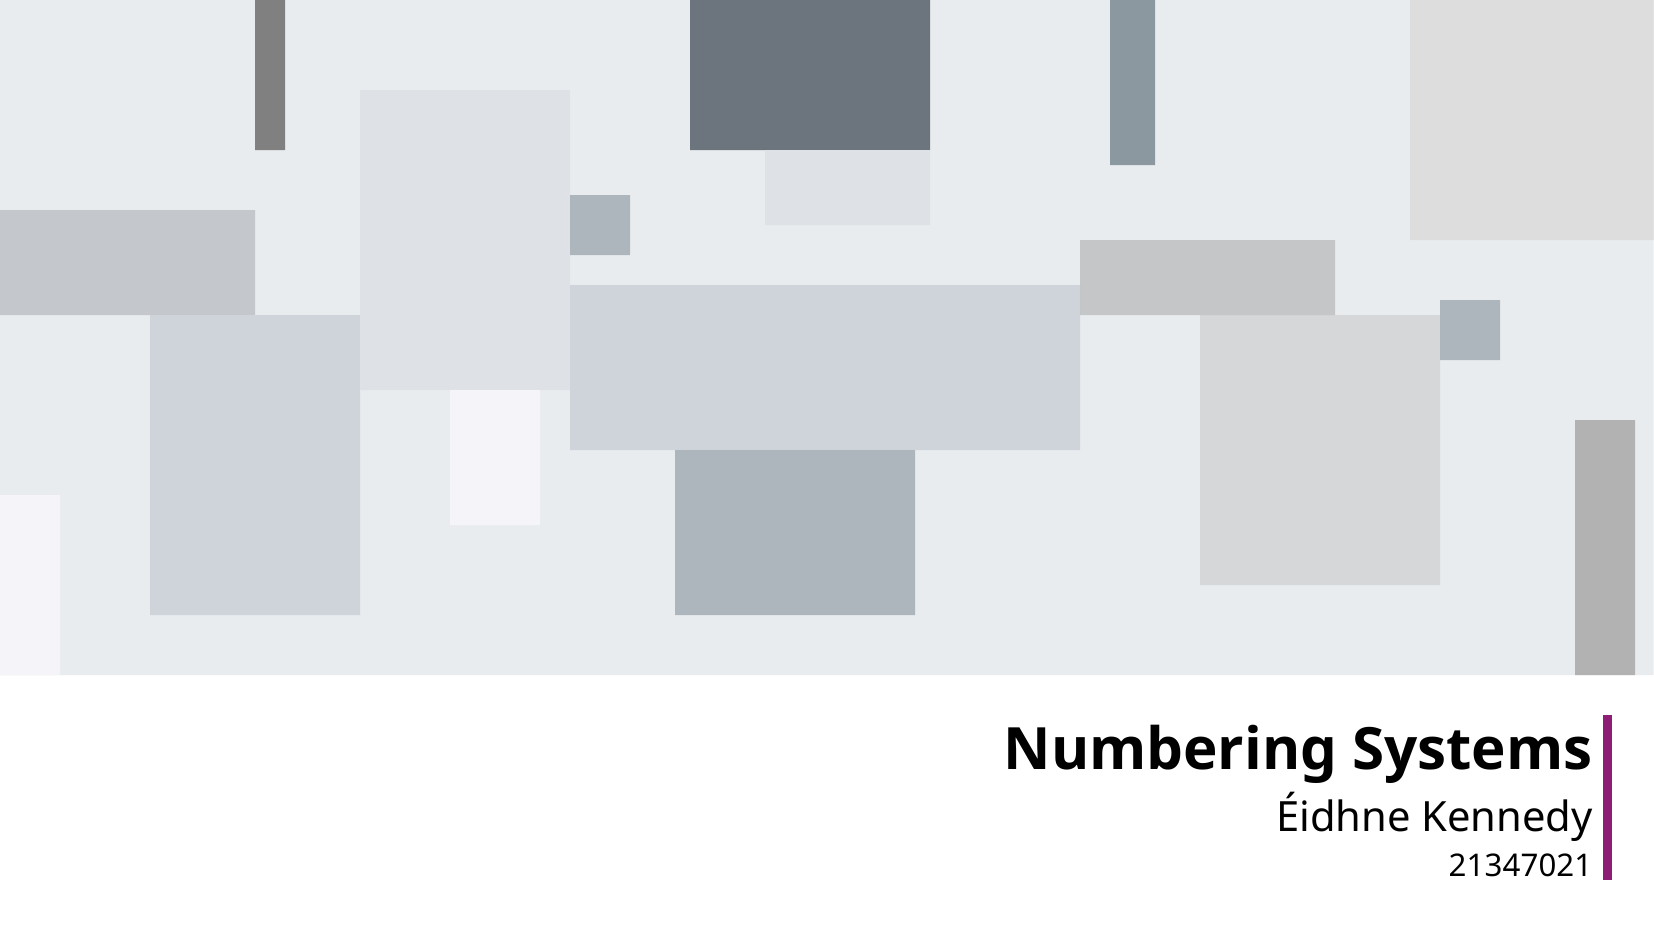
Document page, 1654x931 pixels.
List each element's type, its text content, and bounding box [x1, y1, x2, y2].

text_box Numbering Systems Éidhne Kennedy 21347021 [915, 699, 1608, 931]
